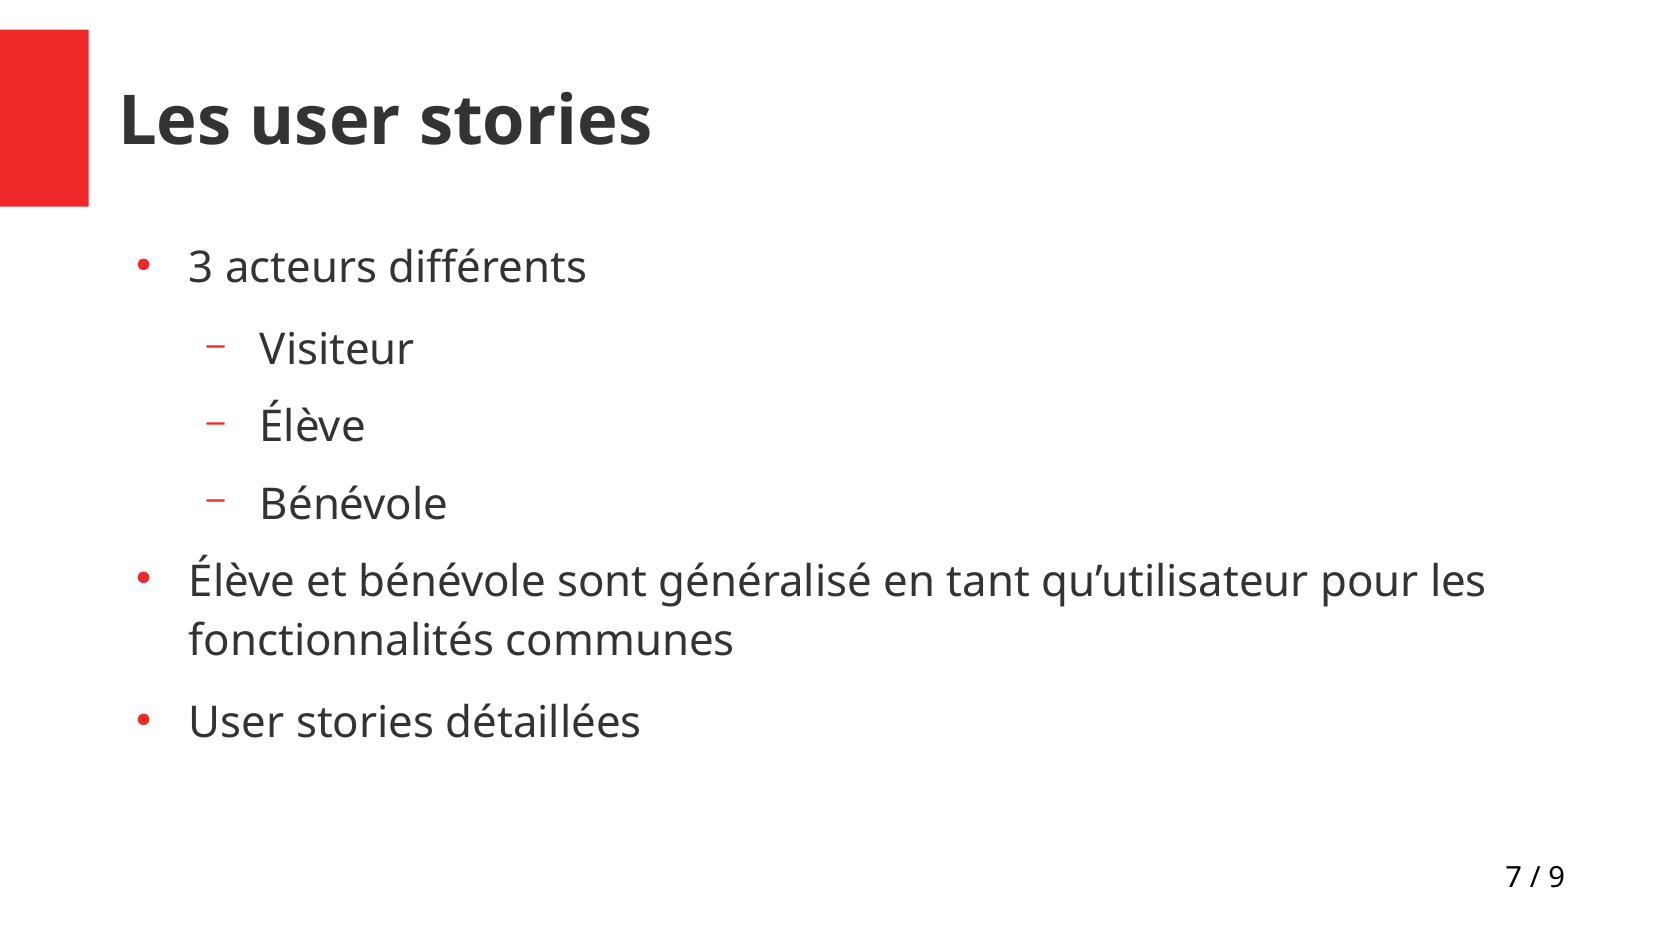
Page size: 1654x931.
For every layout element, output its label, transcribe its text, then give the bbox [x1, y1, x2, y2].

list 3 acteurs différents Visiteur Élève Bénévole Élève et bénévole sont généralisé en tant qu’utilisateur pour les fonctionnalités communes User stories détaillées [118, 236, 1595, 798]
title Les user stories [118, 29, 1595, 207]
